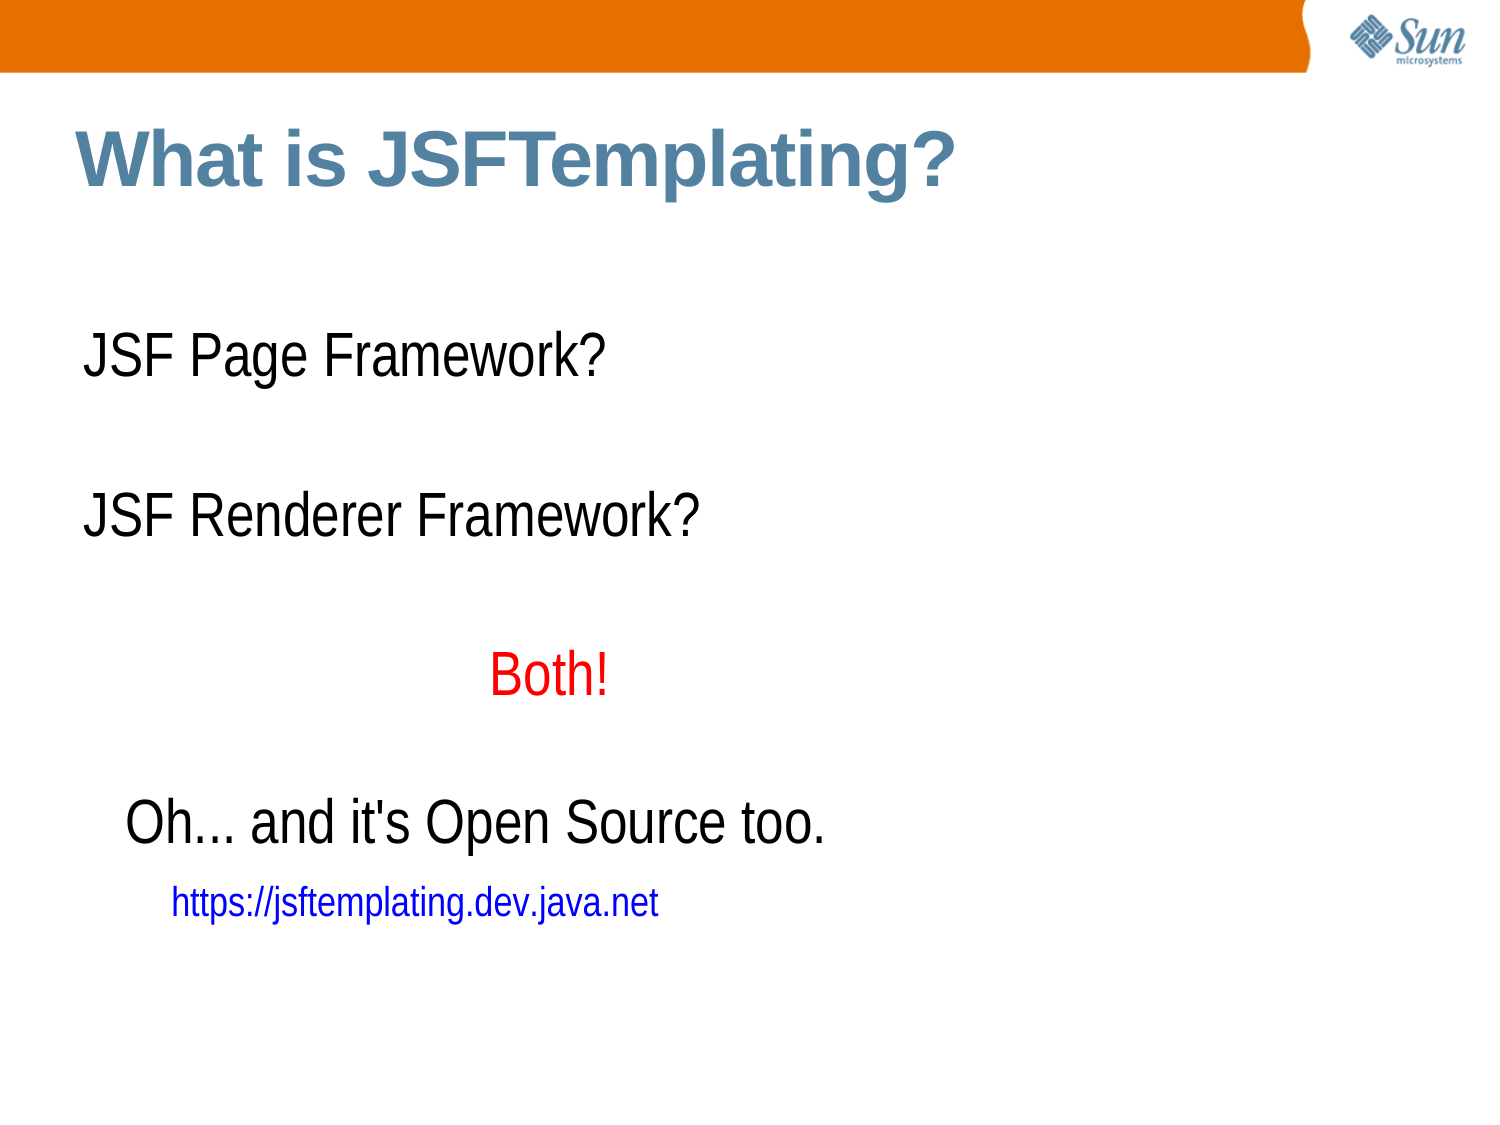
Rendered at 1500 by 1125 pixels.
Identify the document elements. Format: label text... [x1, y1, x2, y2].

list https://jsftemplating.dev.java.net [105, 877, 1429, 982]
list JSF Renderer Framework? [64, 487, 1388, 592]
picture [0, 0, 1500, 75]
list Oh... and it's Open Source too. [105, 794, 1429, 877]
title What is JSFTemplating? [75, 122, 1438, 228]
list JSF Page Framework? [64, 328, 1388, 409]
list Both! [64, 647, 1388, 752]
